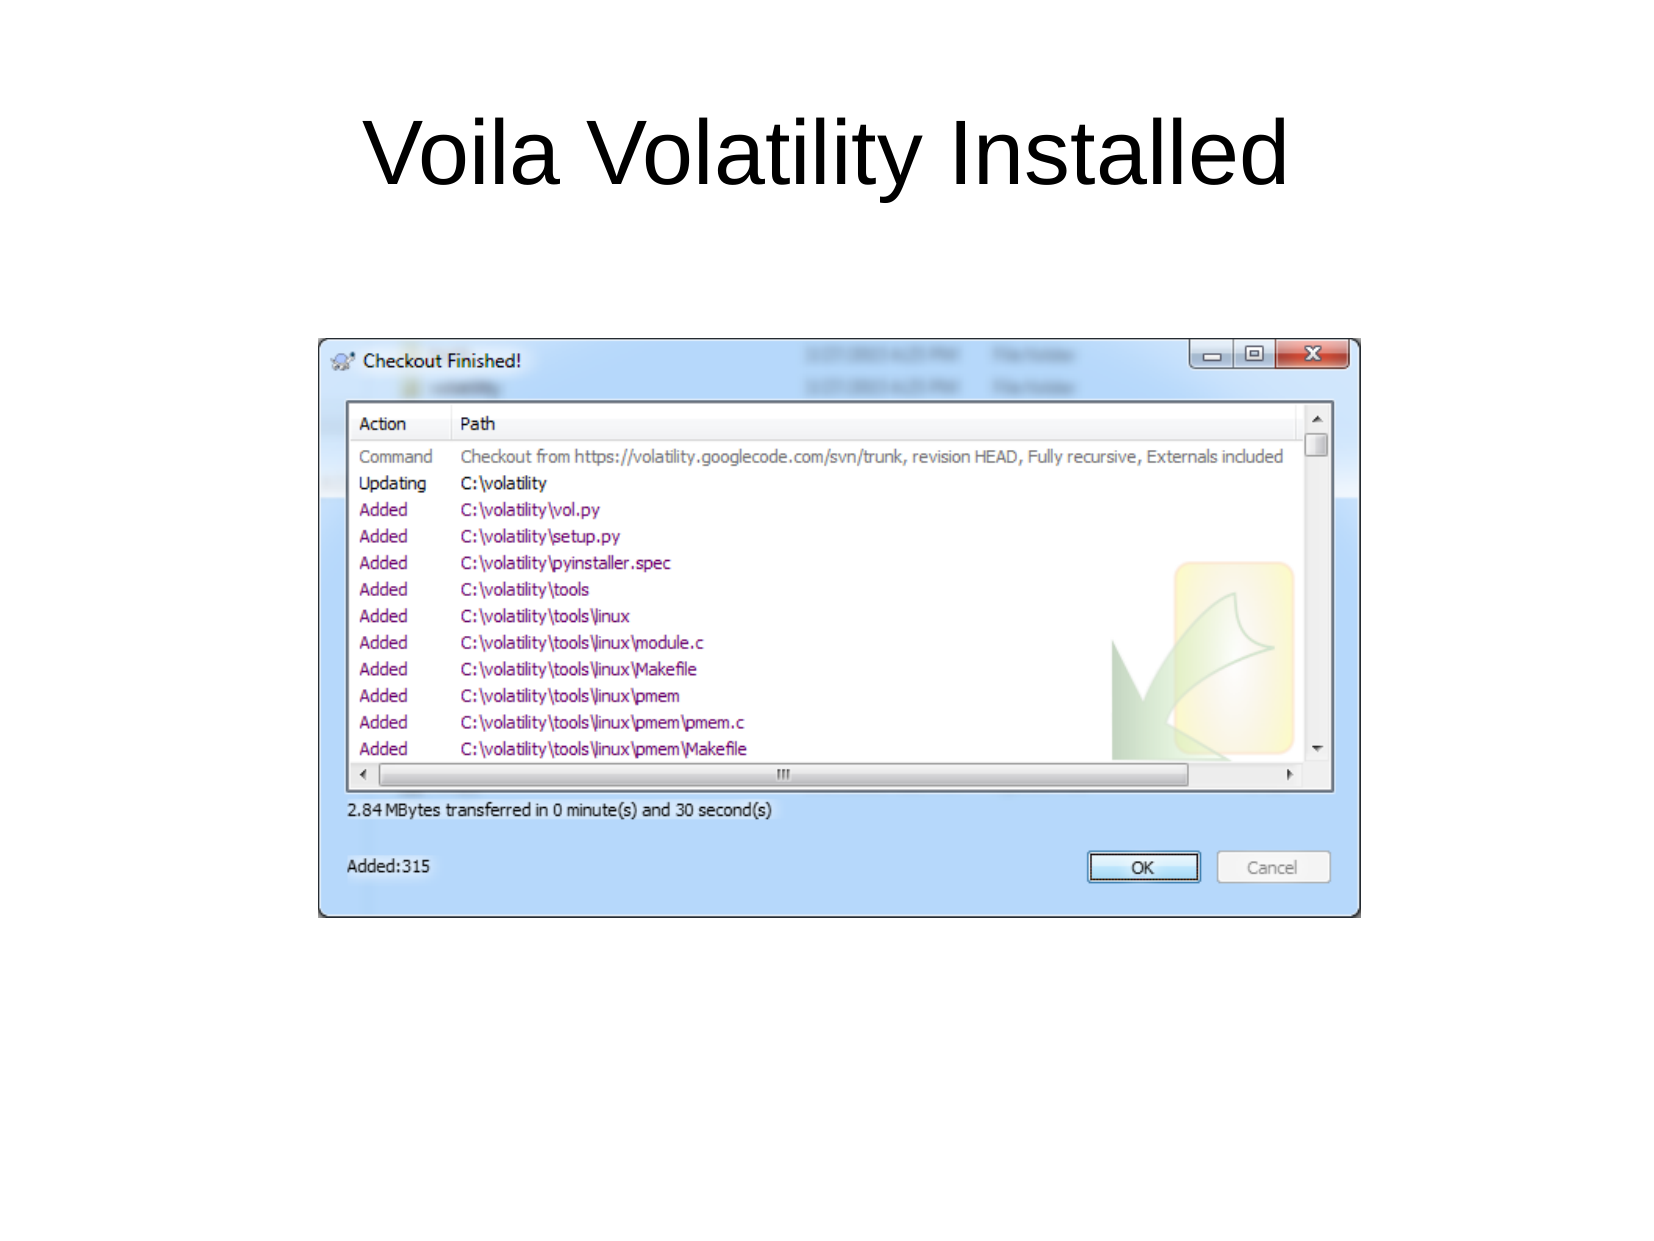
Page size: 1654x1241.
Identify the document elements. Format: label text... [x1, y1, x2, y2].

title Voila Volatility Installed [82, 49, 1571, 257]
picture [318, 338, 1361, 918]
